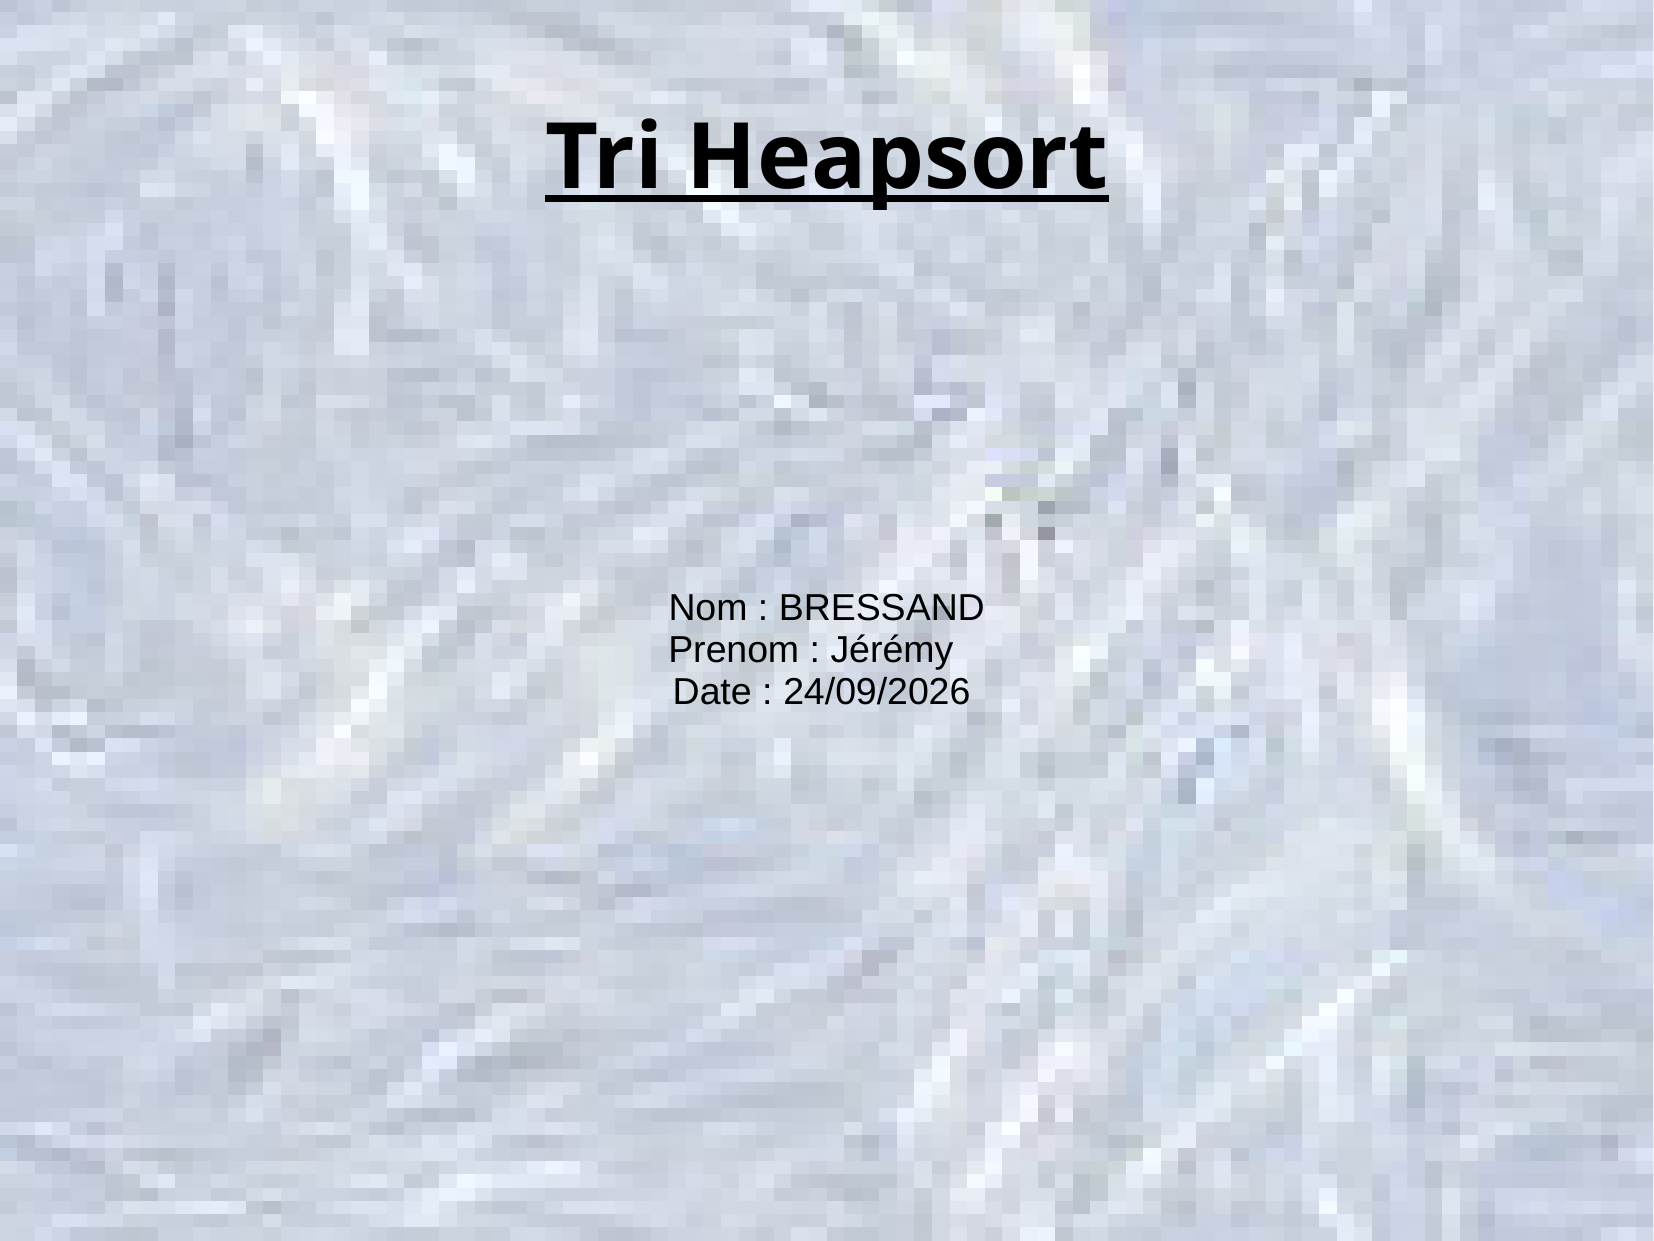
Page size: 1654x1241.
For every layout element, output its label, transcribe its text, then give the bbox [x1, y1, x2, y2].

title Tri Heapsort [82, 49, 1571, 257]
subtitle Nom : BRESSAND Prenom : Jérémy Date : 08/04/2015 [82, 290, 1571, 1010]
picture [0, 0, 1654, 1241]
